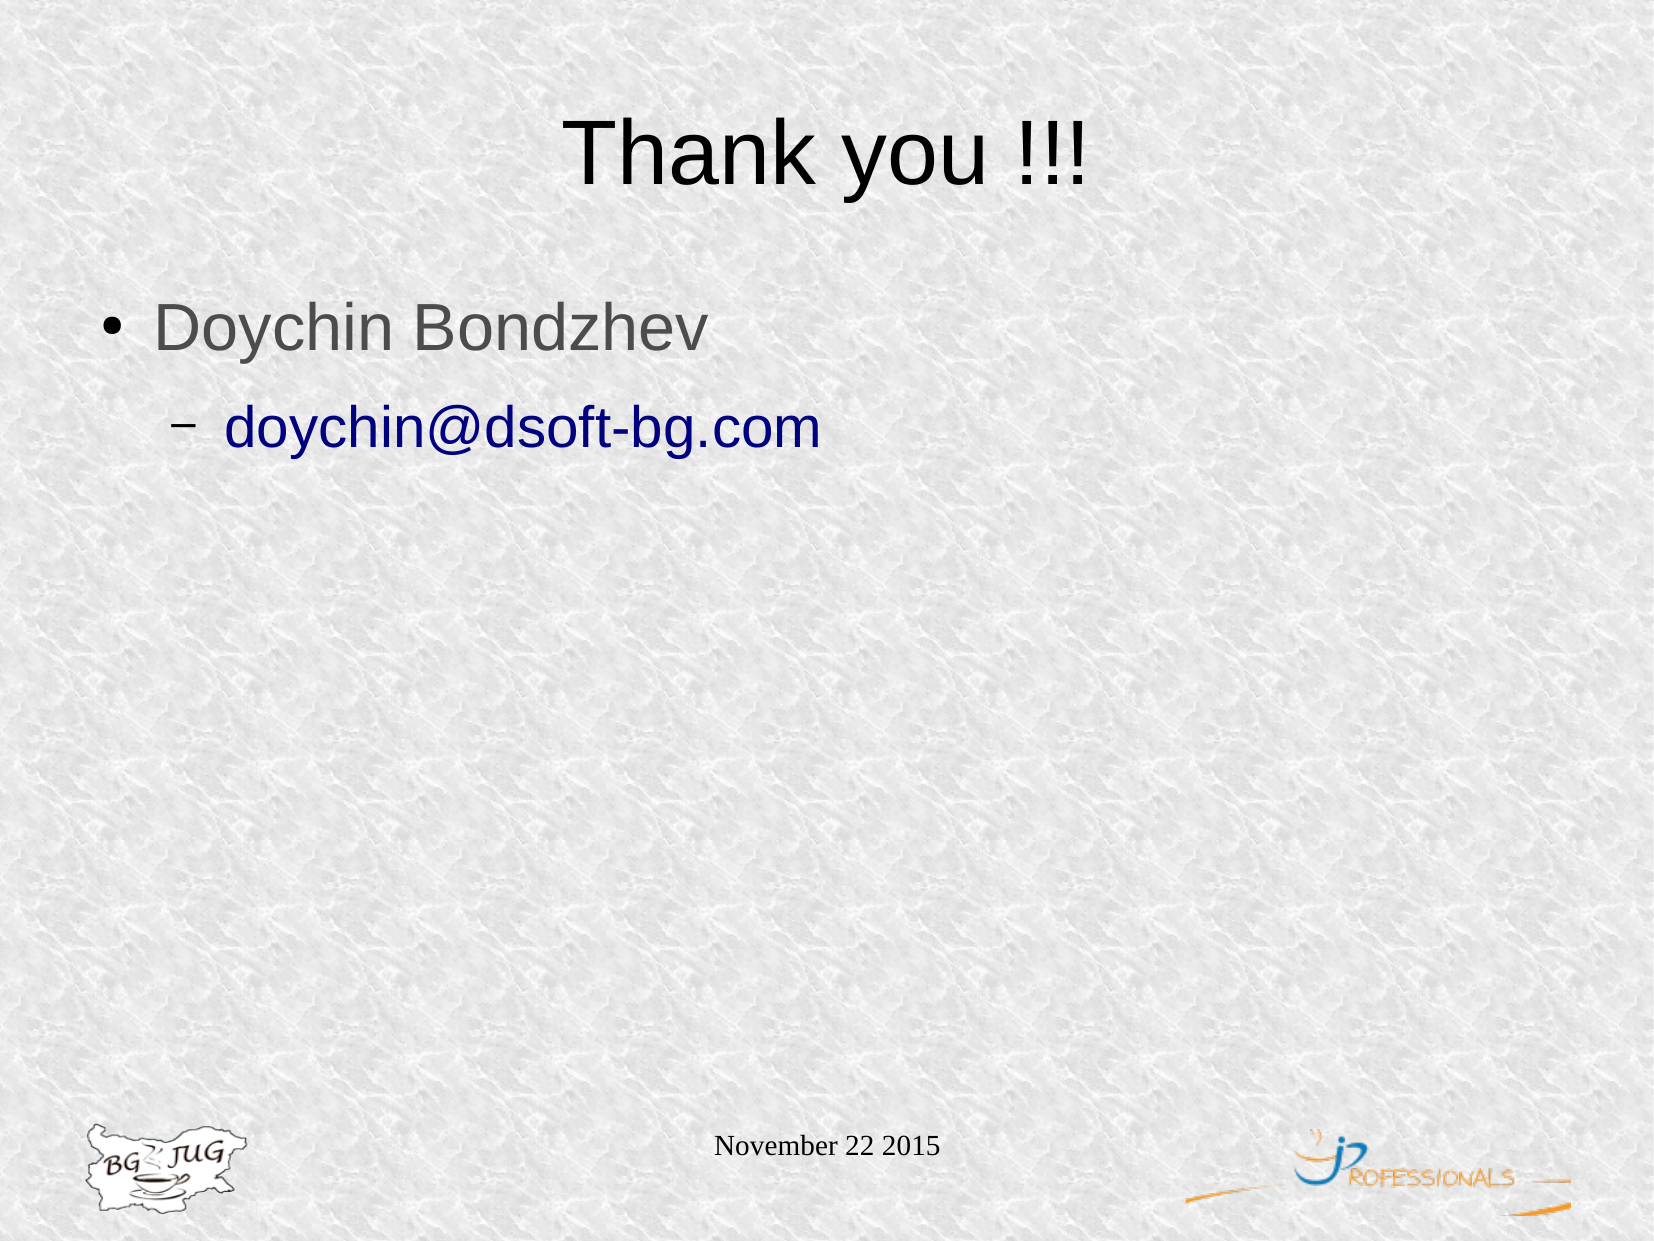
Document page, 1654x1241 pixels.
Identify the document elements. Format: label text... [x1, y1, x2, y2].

picture [0, 0, 1654, 1241]
title Thank you !!! [82, 49, 1571, 257]
list Doychin Bondzhev doychin@dsoft-bg.com [82, 290, 1571, 1010]
